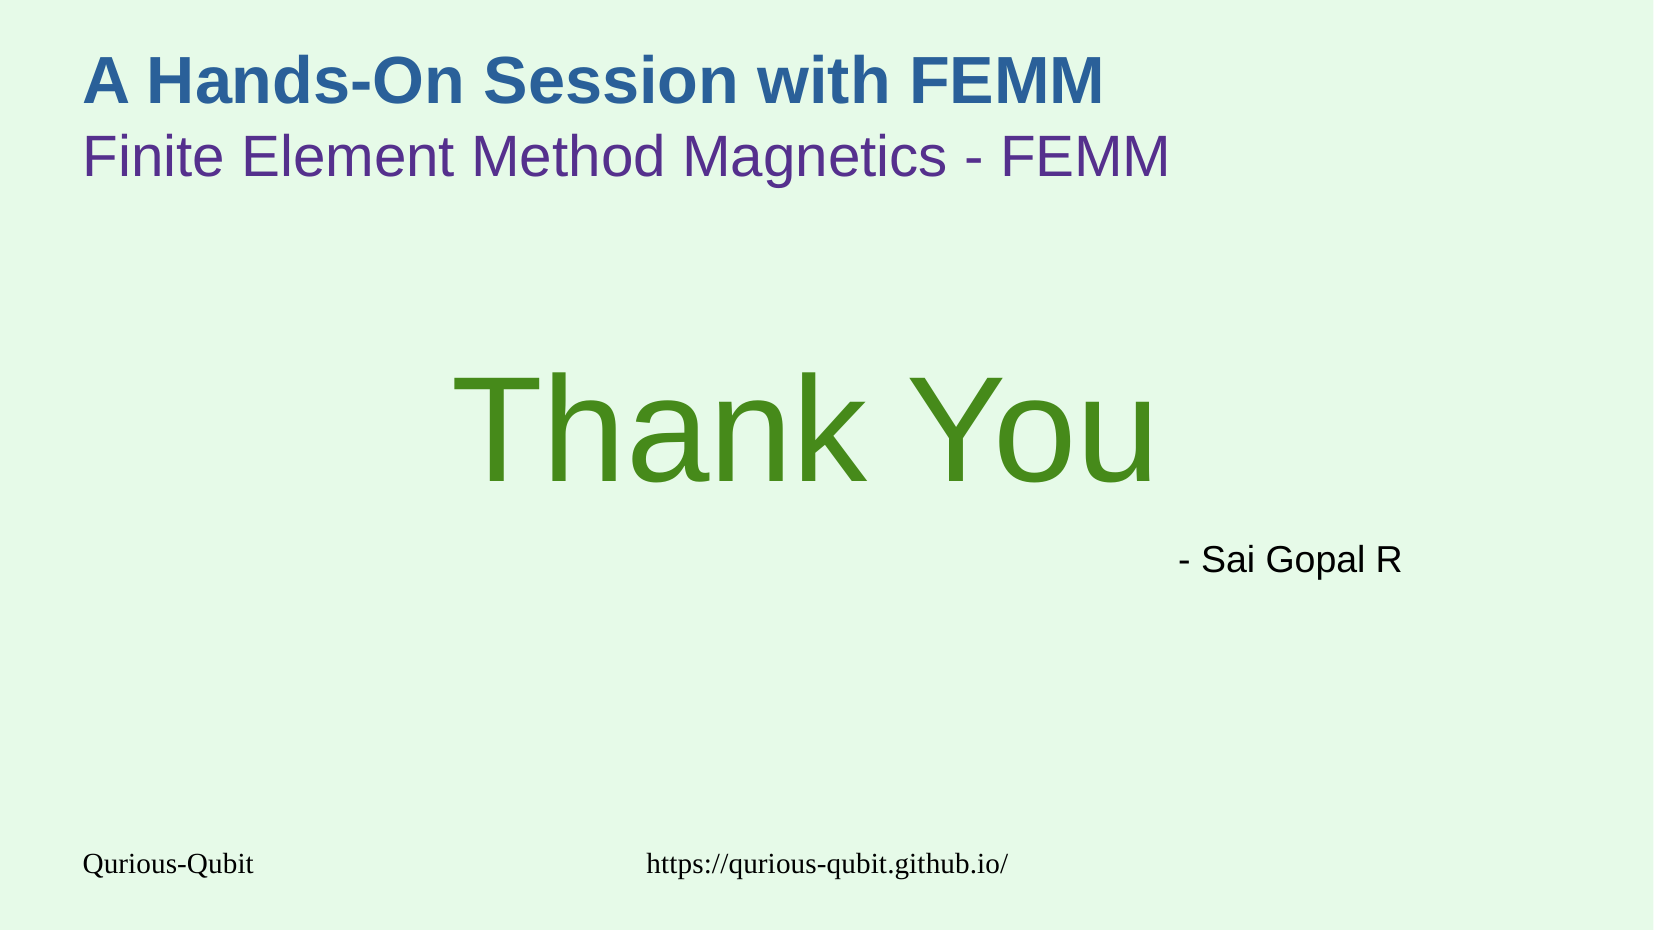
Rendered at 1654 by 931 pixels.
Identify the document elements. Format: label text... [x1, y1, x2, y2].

text_box Finite Element Method Magnetics - FEMM [82, 124, 1571, 190]
text_box - Sai Gopal R [1163, 531, 1430, 591]
title A Hands-On Session with FEMM [82, 43, 1571, 119]
text_box Thank You [330, 346, 1282, 514]
